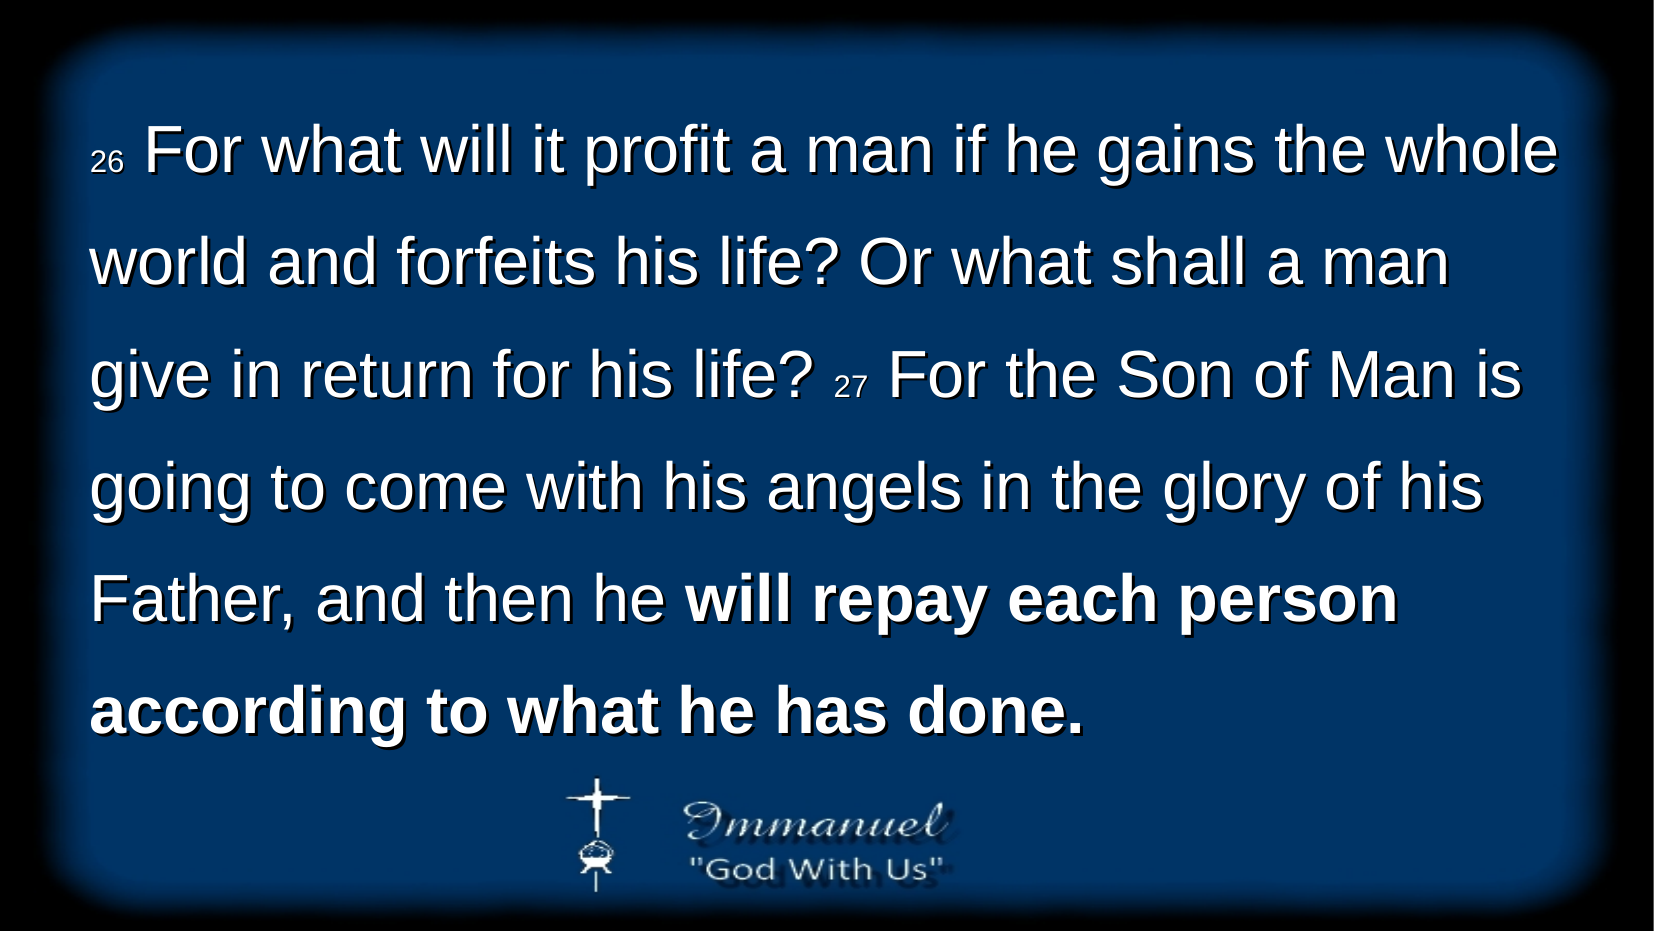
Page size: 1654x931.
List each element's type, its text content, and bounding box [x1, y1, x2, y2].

picture [0, 0, 1654, 931]
text_box 26 For what will it profit a man if he gains the whole world and forfeits his life? Or what shall a man give in return for his life? 27 For the Son of Man is going to come with his angels in the glory of his Father, and then he will repay each person according to what he has done. [75, 67, 1591, 756]
